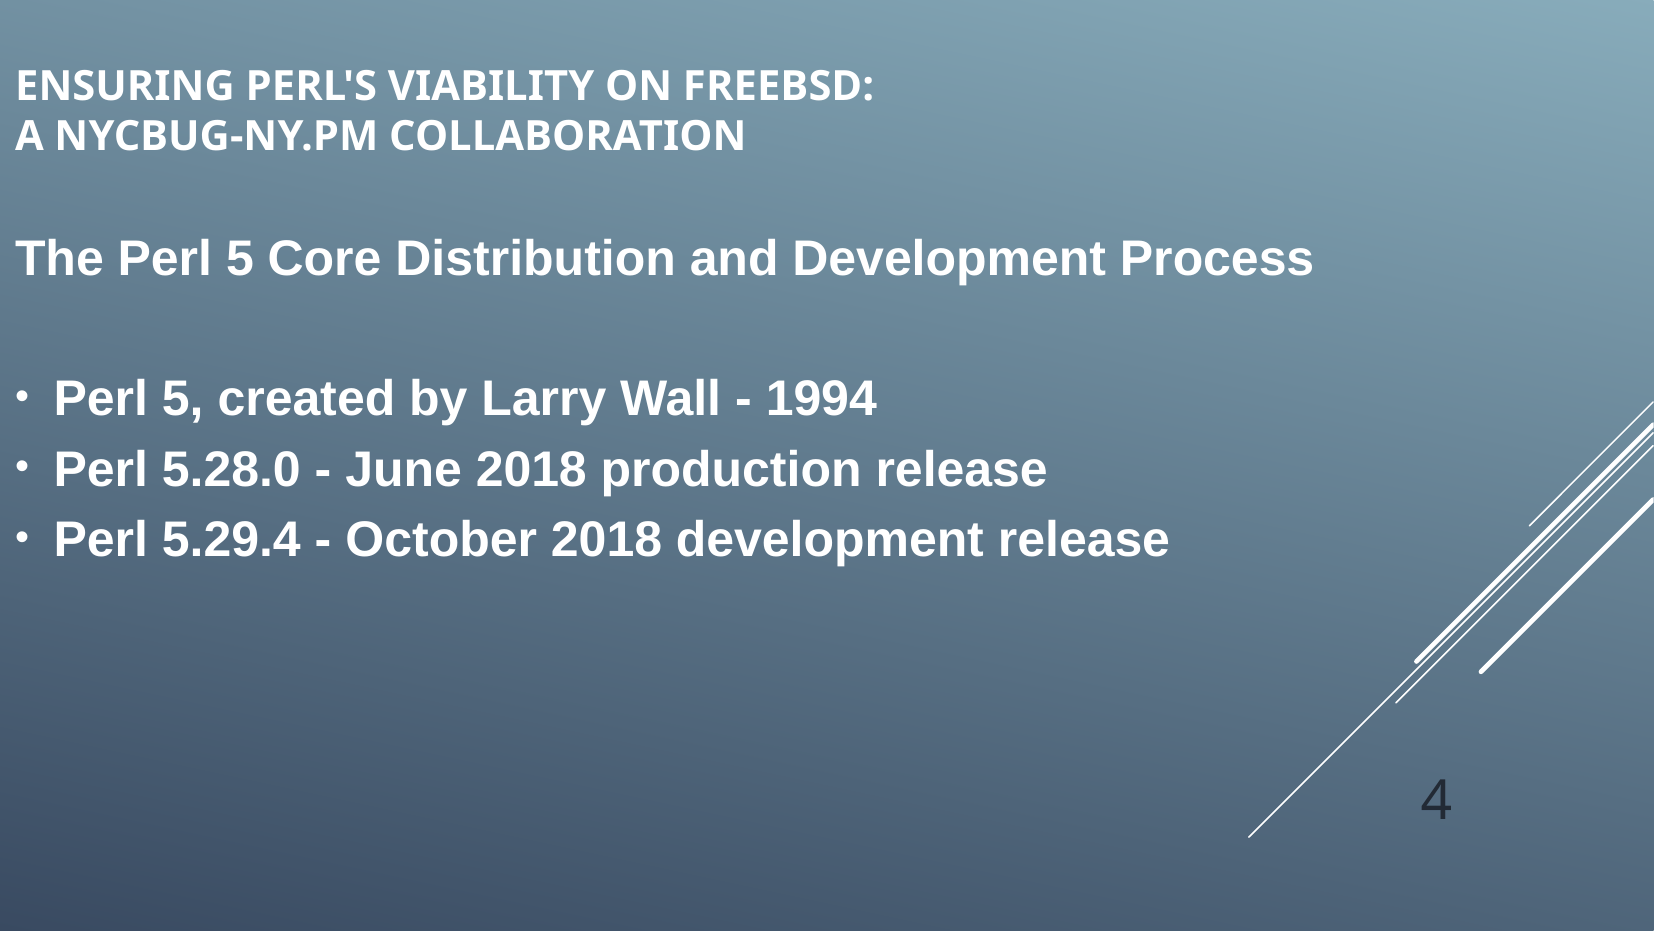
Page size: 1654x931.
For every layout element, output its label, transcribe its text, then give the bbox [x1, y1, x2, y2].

subtitle The Perl 5 Core Distribution and Development Process Perl 5, created by Larry Wall - 1994 Perl 5.28.0 - June 2018 production release Perl 5.29.4 - October 2018 development release [0, 217, 1489, 871]
title Ensuring Perl's Viability on FreeBSD: A NYCBUG-NY.PM Collaboration [0, 36, 1133, 180]
